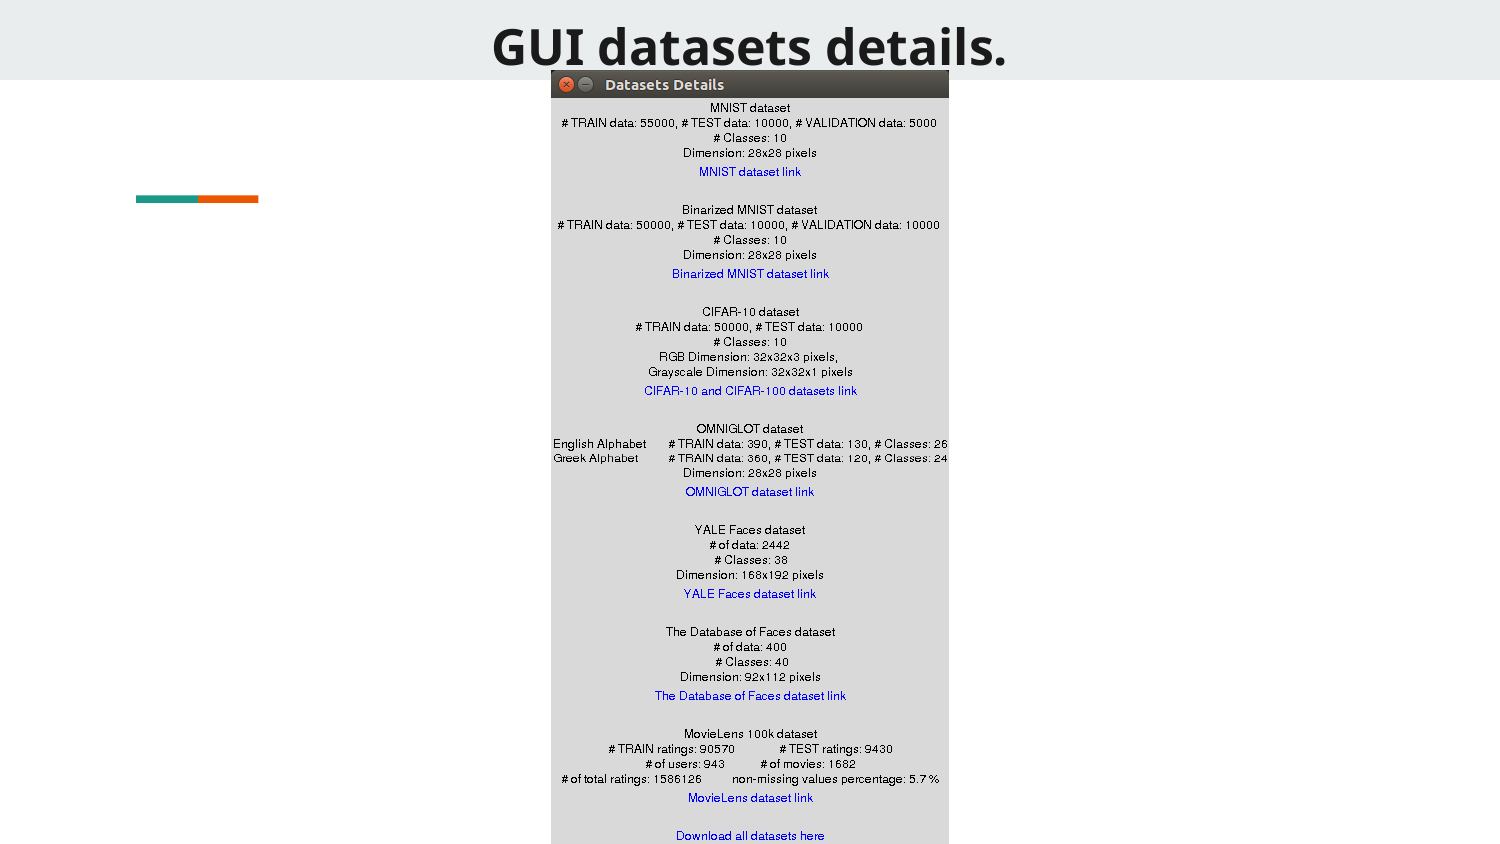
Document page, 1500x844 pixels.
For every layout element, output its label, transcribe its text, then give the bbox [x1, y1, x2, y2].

title GUI datasets details. [119, 0, 1381, 71]
picture [551, 70, 949, 844]
